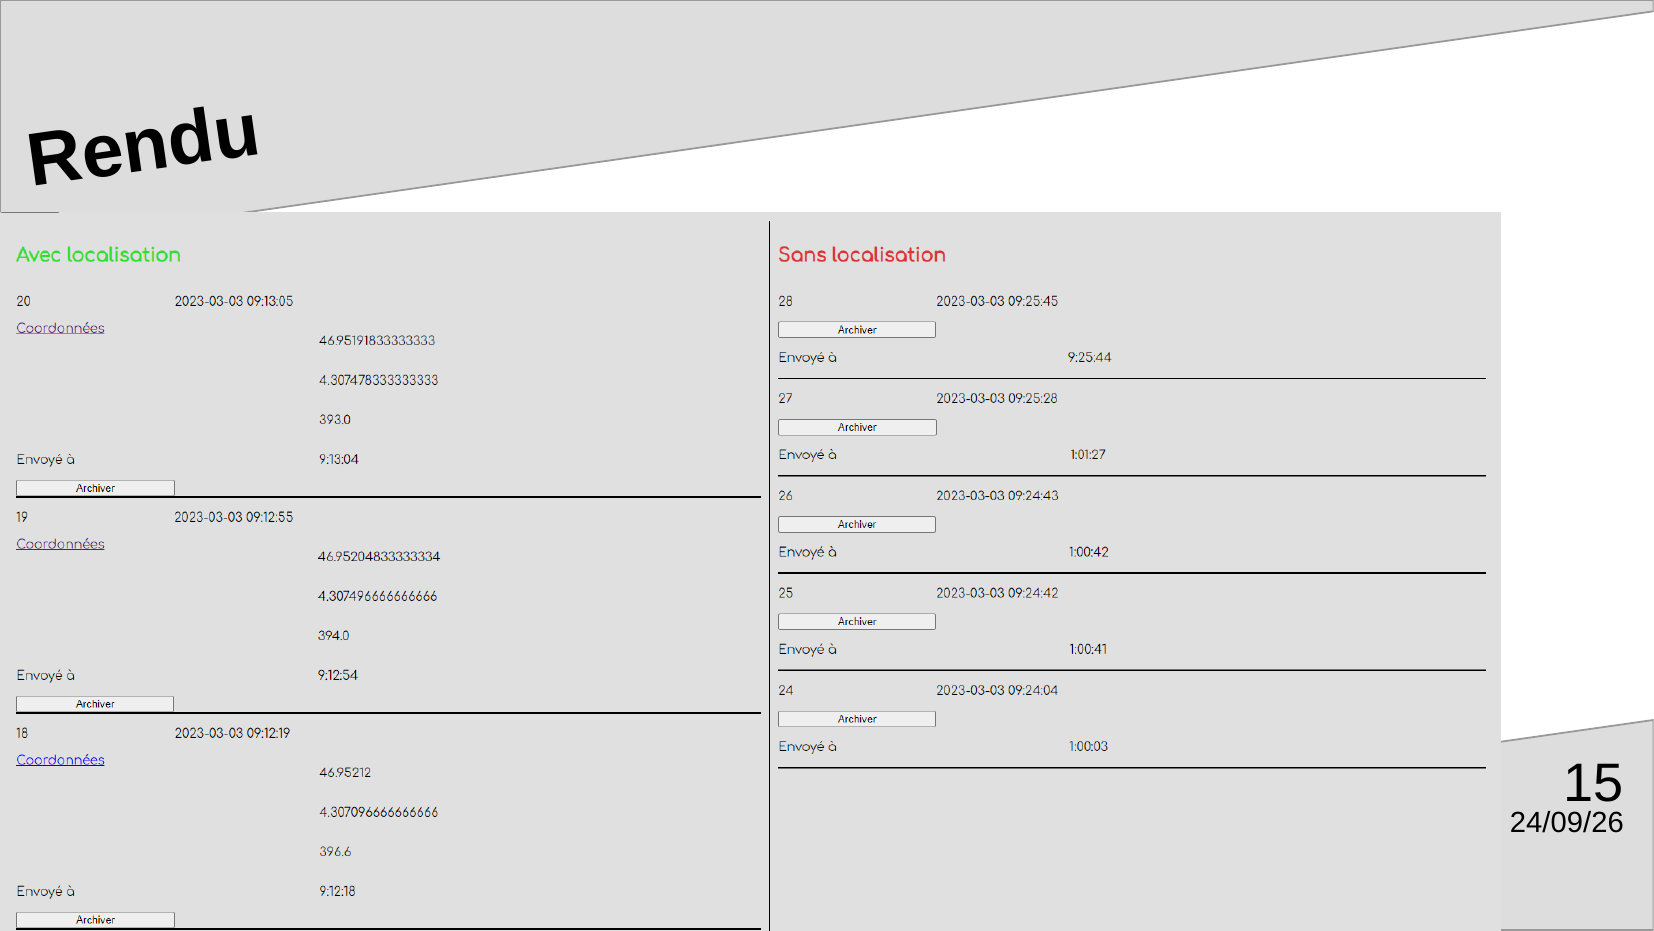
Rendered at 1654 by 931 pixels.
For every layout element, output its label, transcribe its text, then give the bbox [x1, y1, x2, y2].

picture [0, 212, 1501, 931]
title Rendu [16, 0, 1501, 212]
